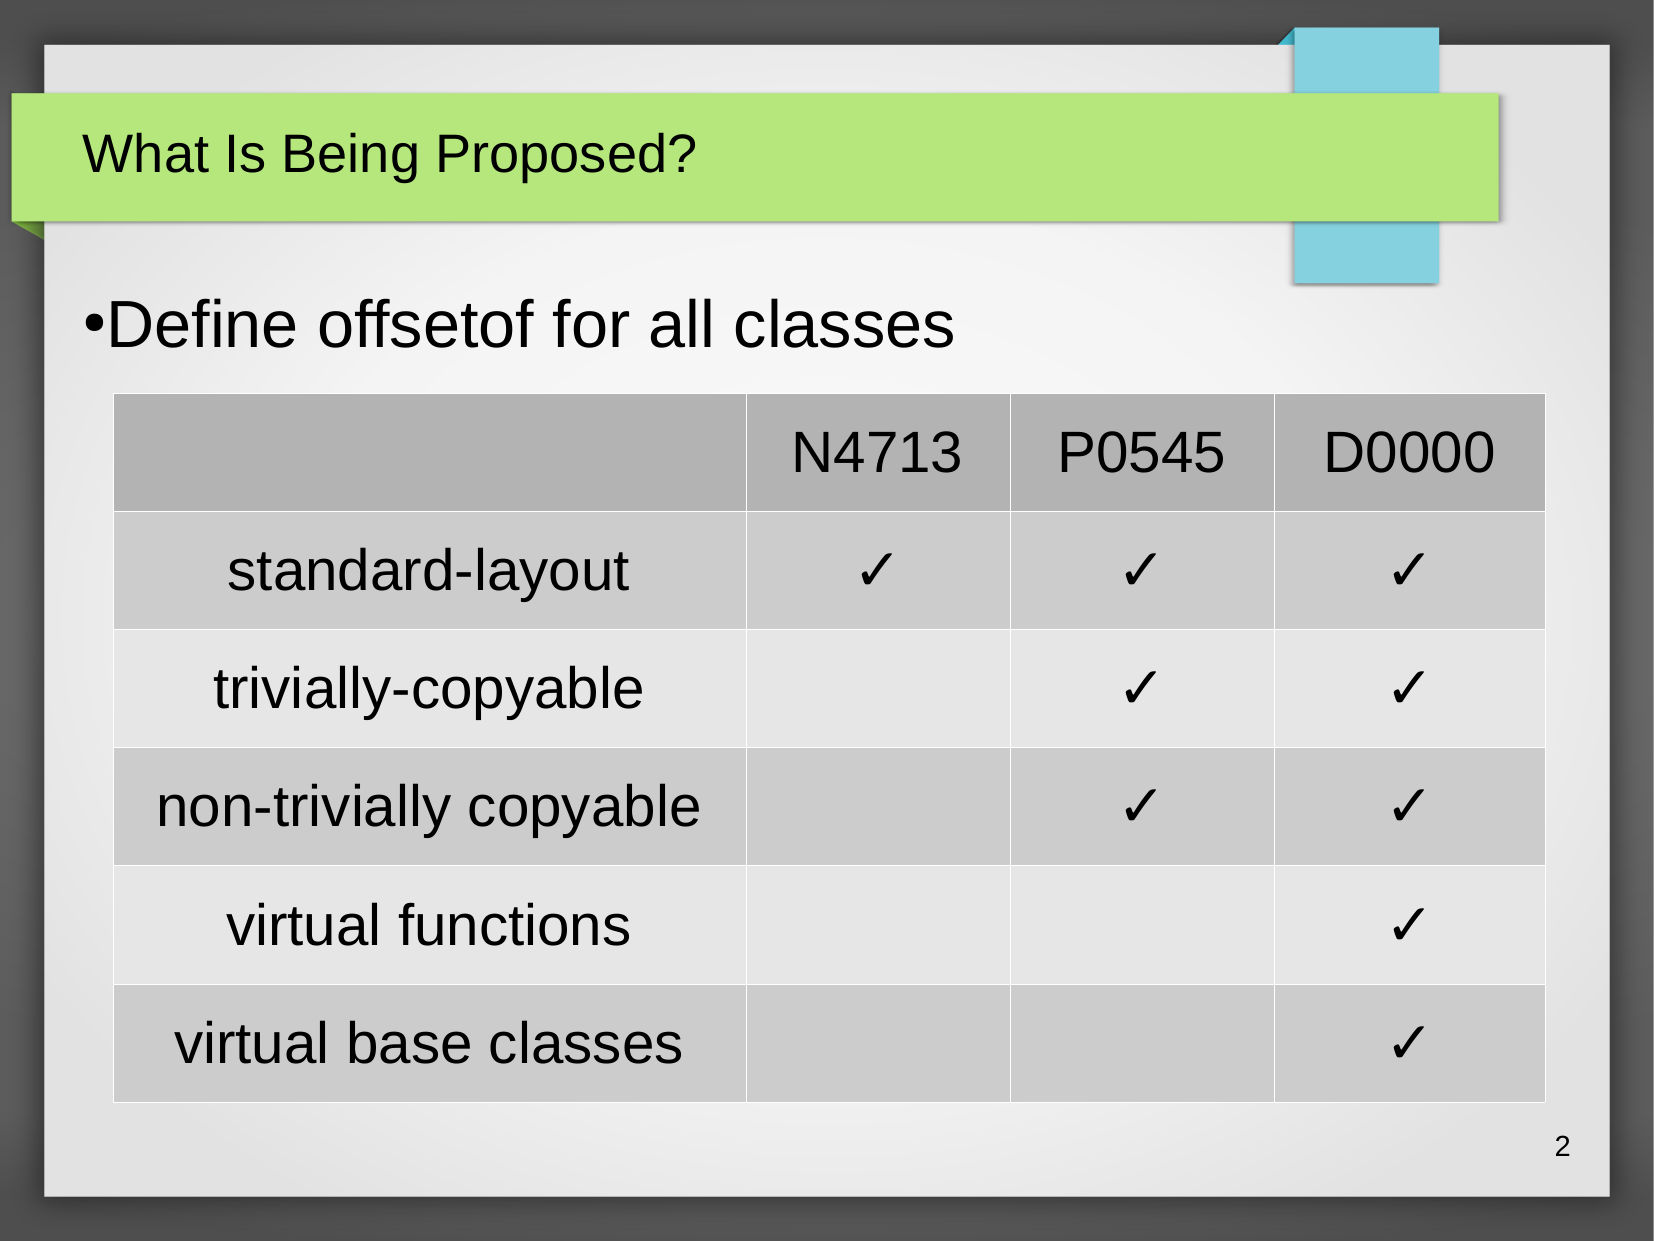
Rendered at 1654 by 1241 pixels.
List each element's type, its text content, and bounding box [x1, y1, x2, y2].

title What Is Being Proposed? [82, 94, 1264, 213]
table_cell [1011, 866, 1274, 984]
table_cell [1011, 985, 1274, 1102]
table_cell ✓ [747, 512, 1010, 629]
table_cell ✓ [1275, 866, 1545, 984]
table_header D0000 [1275, 394, 1545, 511]
table_cell virtual functions [114, 866, 746, 984]
table_header N4713 [747, 394, 1010, 511]
table_cell [747, 748, 1010, 865]
table_cell ✓ [1011, 748, 1274, 865]
table_cell ✓ [1275, 630, 1545, 747]
table_cell ✓ [1275, 512, 1545, 629]
picture [0, 0, 1654, 1241]
table_cell ✓ [1011, 512, 1274, 629]
table_cell [747, 866, 1010, 984]
table_cell ✓ [1275, 985, 1545, 1102]
table_cell ✓ [1275, 748, 1545, 865]
table_header [114, 394, 746, 511]
table_header P0545 [1011, 394, 1274, 511]
table_cell trivially-copyable [114, 630, 746, 747]
table_cell non-trivially copyable [114, 748, 746, 865]
table_cell virtual base classes [114, 985, 746, 1102]
table_cell standard-layout [114, 512, 746, 629]
table_cell [747, 985, 1010, 1102]
subtitle Define offsetof for all classes [82, 271, 1571, 378]
table_cell ✓ [1011, 630, 1274, 747]
table_cell [747, 630, 1010, 747]
